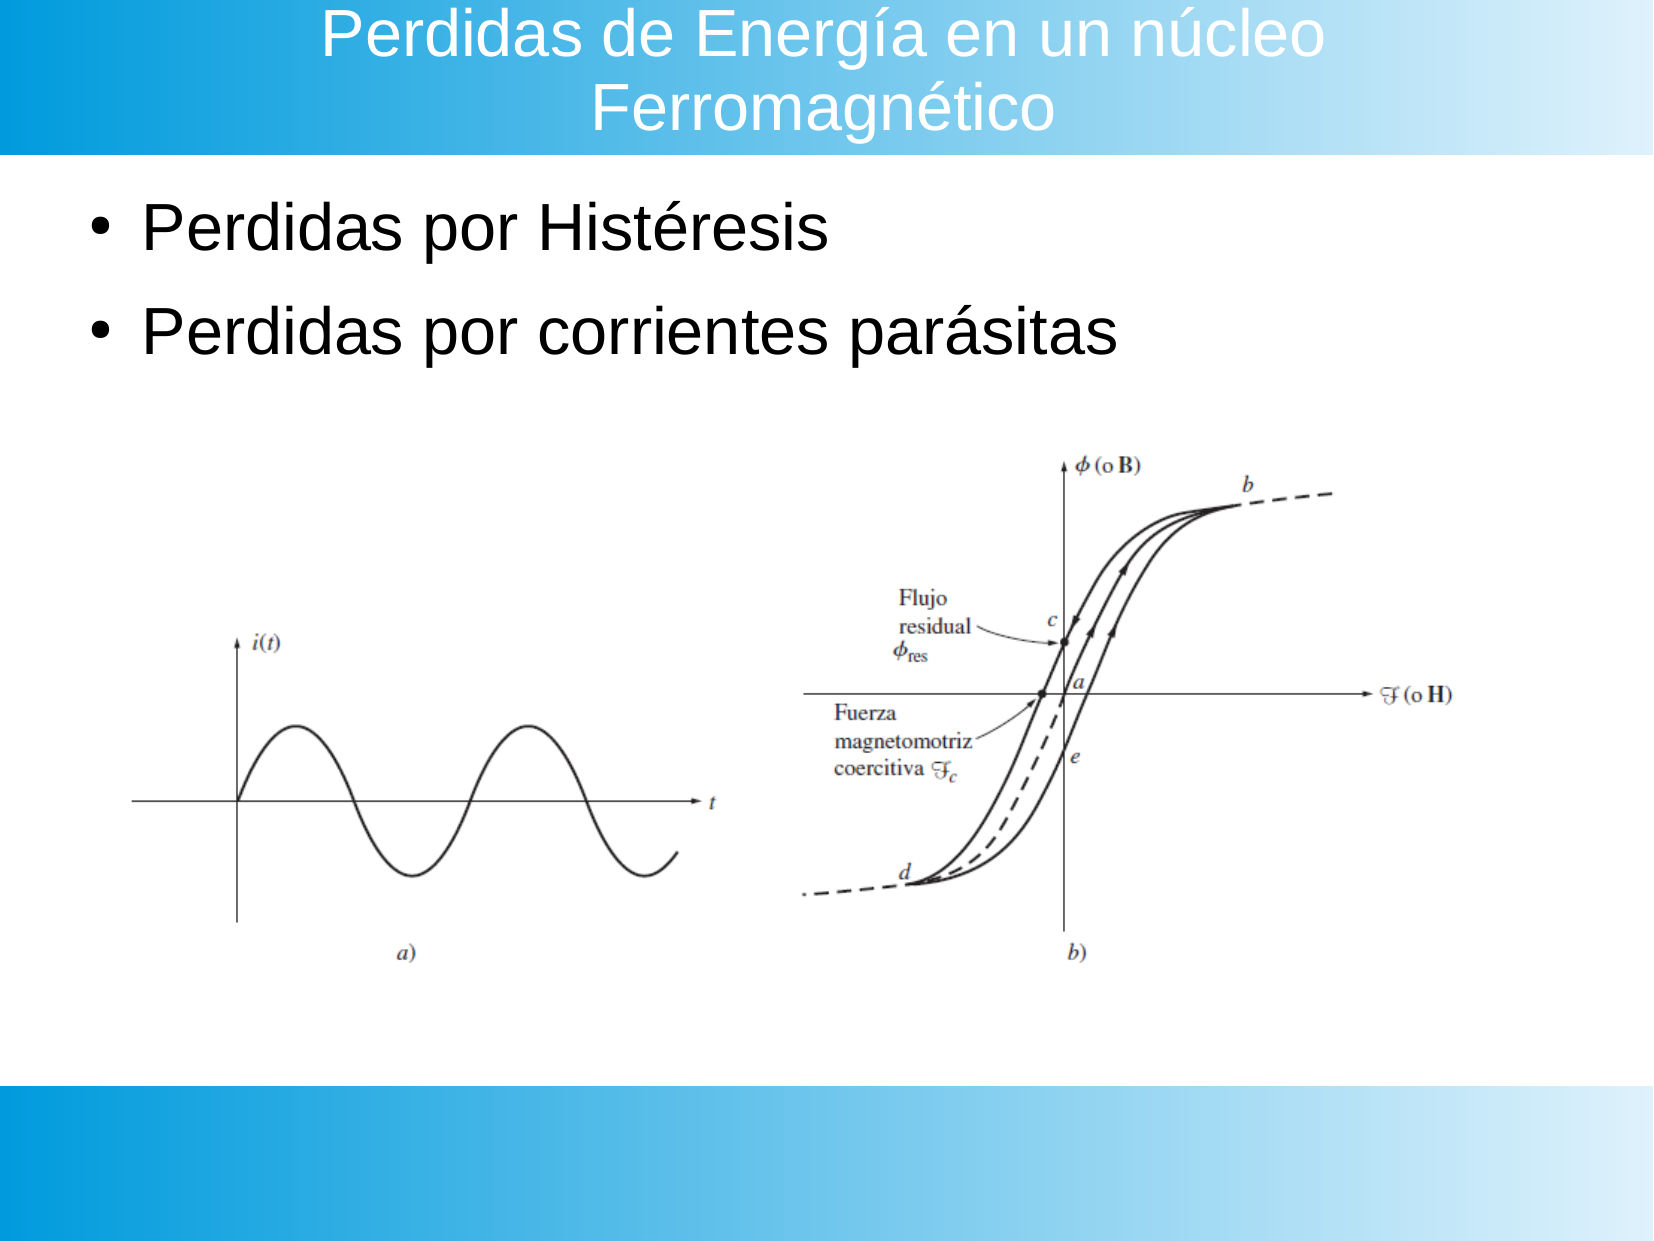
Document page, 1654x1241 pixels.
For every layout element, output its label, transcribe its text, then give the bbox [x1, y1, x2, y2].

title Perdidas de Energía en un núcleo Ferromagnético [80, 0, 1569, 146]
picture [129, 420, 1465, 969]
list Perdidas por Histéresis Perdidas por corrientes parásitas [70, 190, 1559, 390]
